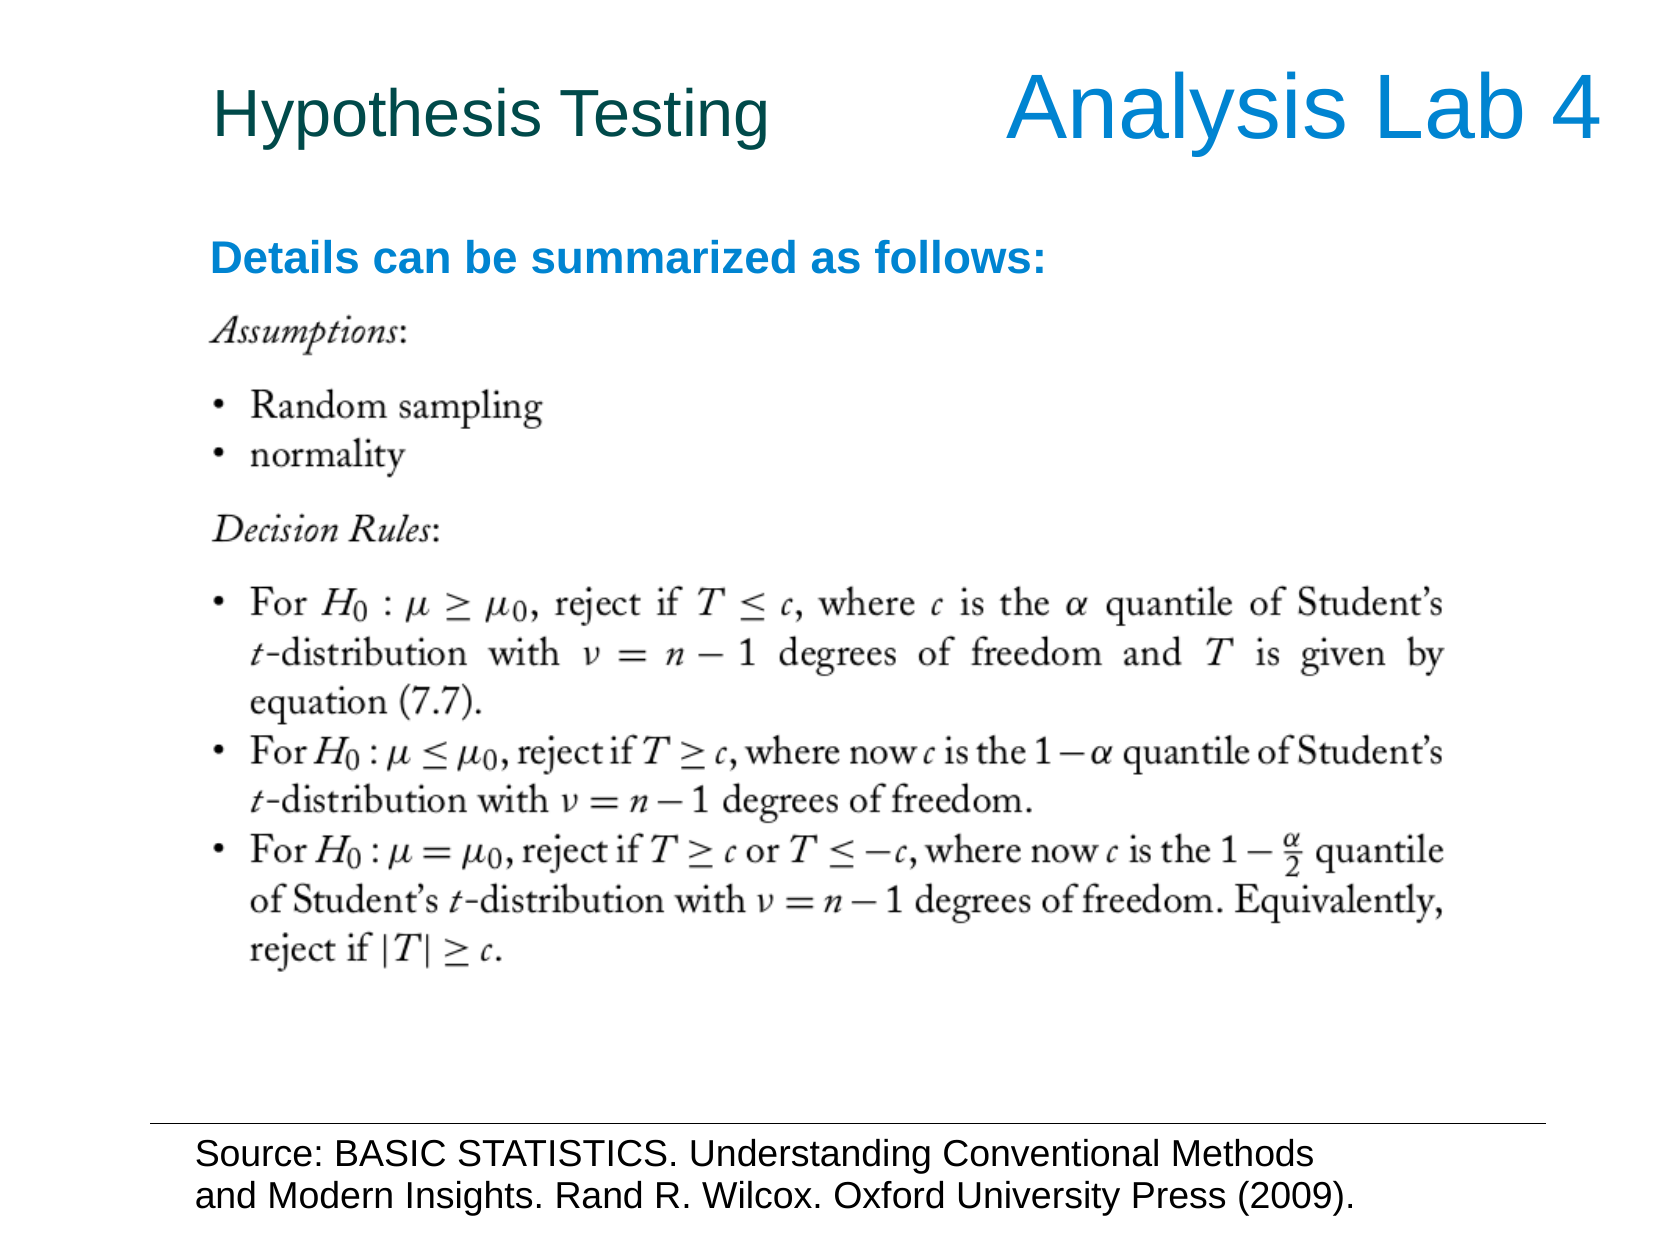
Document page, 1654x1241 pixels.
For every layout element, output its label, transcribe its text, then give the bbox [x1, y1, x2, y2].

text_box Hypothesis Testing [92, 62, 892, 166]
picture [159, 296, 1506, 976]
text_box Details can be summarized as follows: [195, 225, 1063, 292]
text_box Source: BASIC STATISTICS. Understanding Conventional Methods and Modern Insights. Rand R. Wilcox. Oxford University Press (2009). [180, 1125, 1372, 1224]
text_box Analysis Lab 4 [750, 4, 1604, 211]
